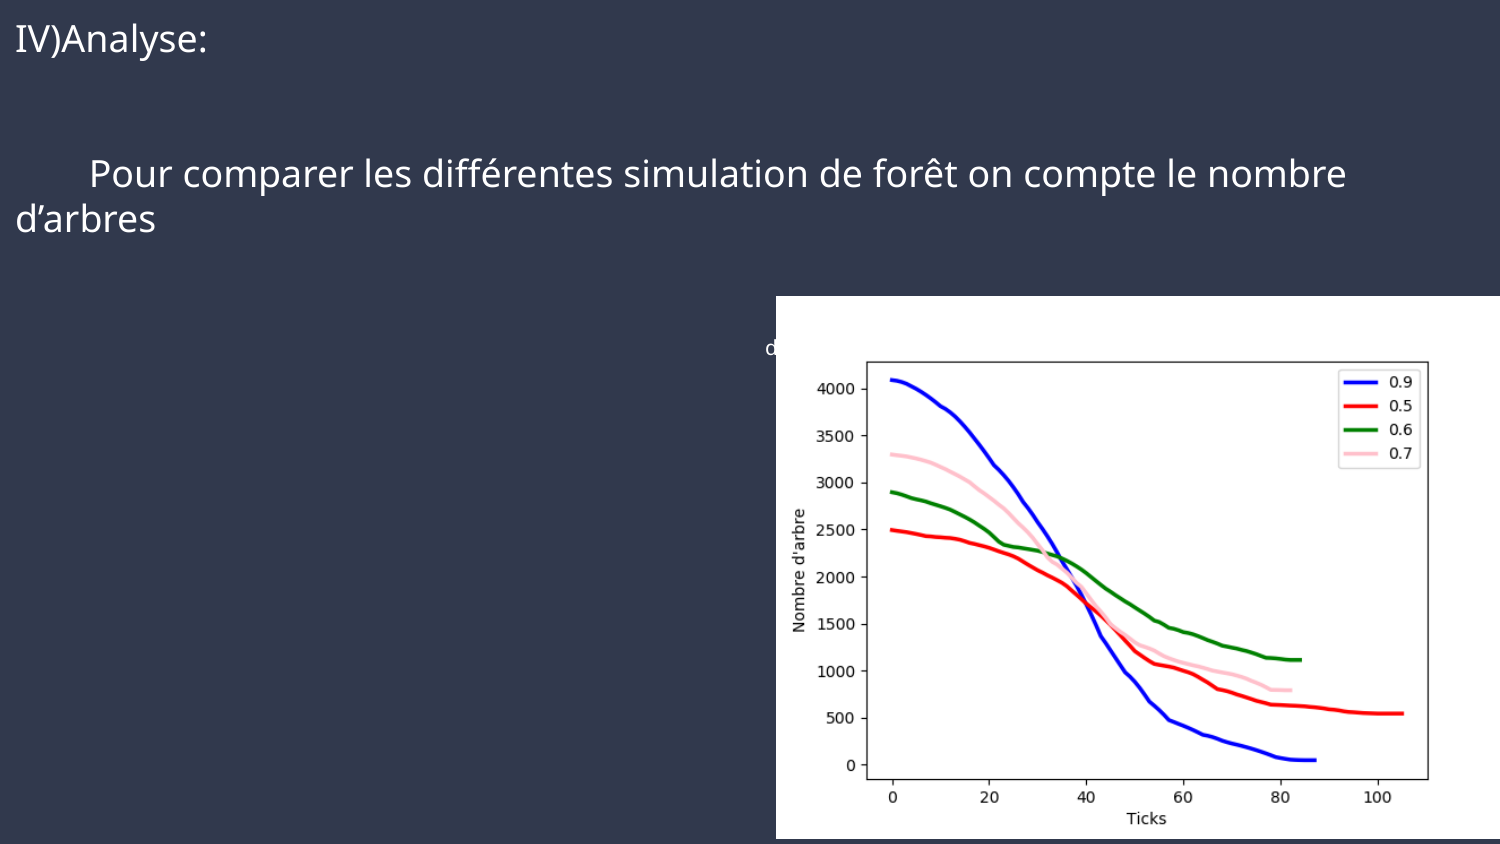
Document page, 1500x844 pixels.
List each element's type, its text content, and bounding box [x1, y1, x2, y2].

picture [776, 296, 1500, 839]
text_box IV)Analyse: Pour comparer les différentes simulation de forêt on compte le nombre d’arbres simulation avec 0.1 pour l’eau et en faisant varier la proportion d’arbre [0, 0, 1500, 844]
